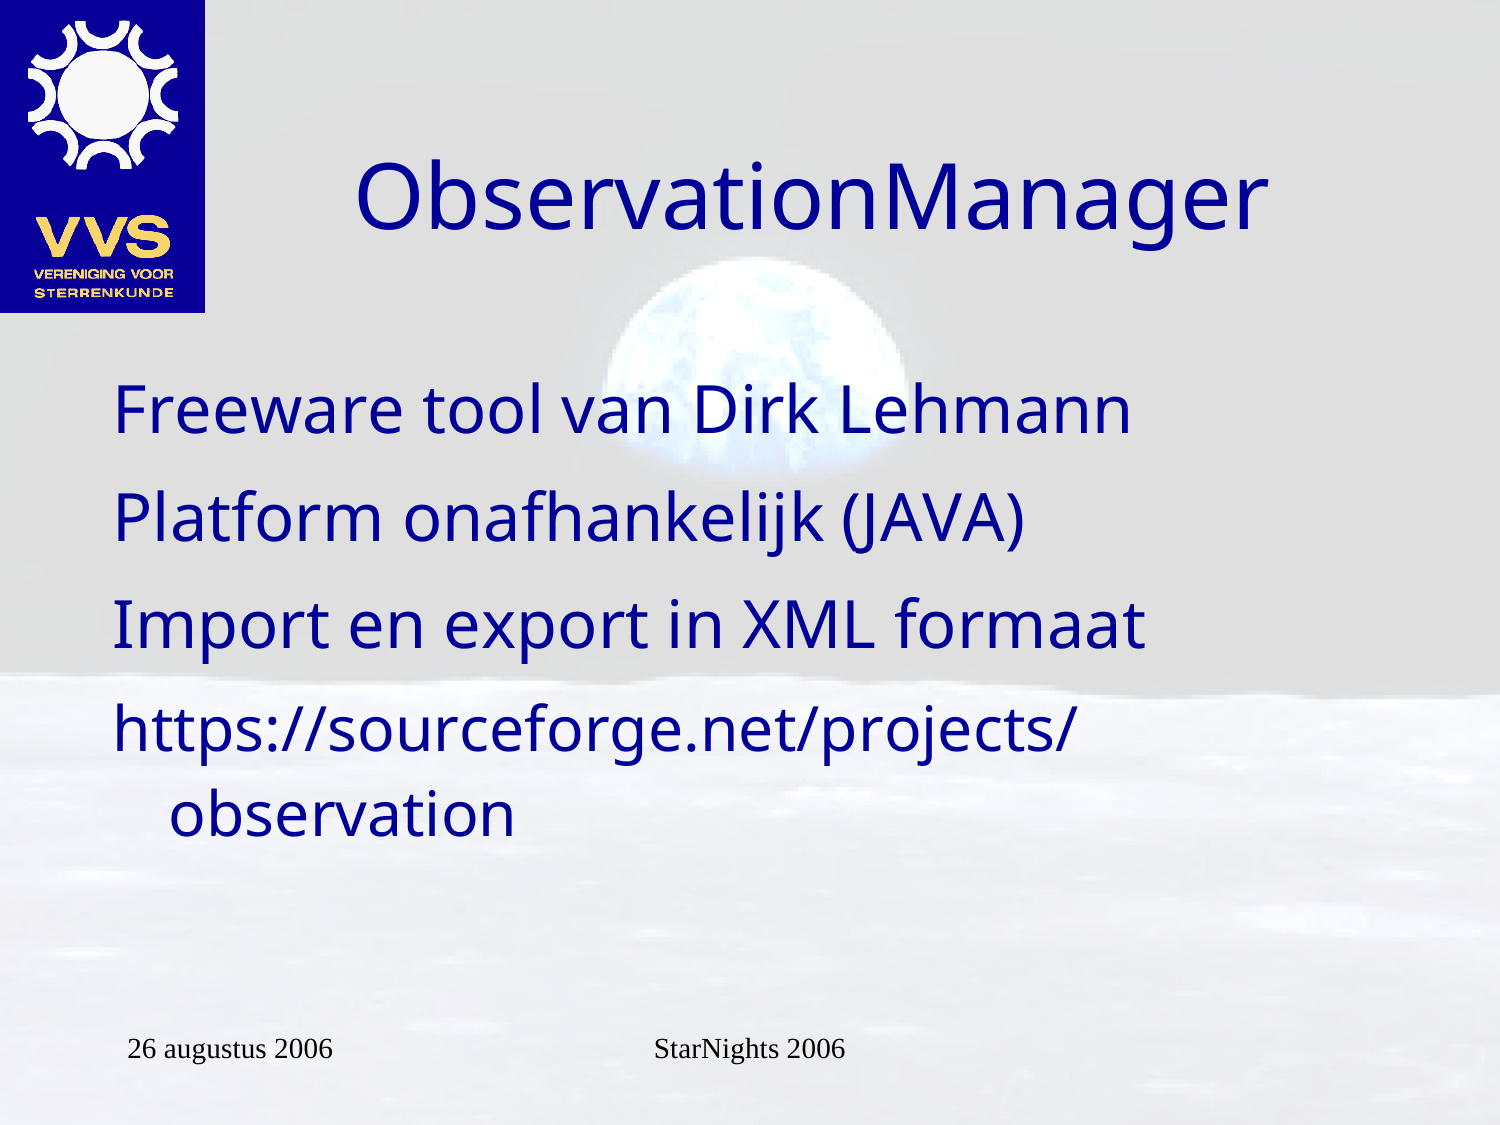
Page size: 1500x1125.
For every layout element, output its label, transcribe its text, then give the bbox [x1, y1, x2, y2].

picture [0, 0, 205, 313]
list Freeware tool van Dirk Lehmann Platform onafhankelijk (JAVA) Import en export in XML formaat https://sourceforge.net/projects/observation [112, 362, 1388, 1001]
title ObservationManager [237, 76, 1388, 312]
